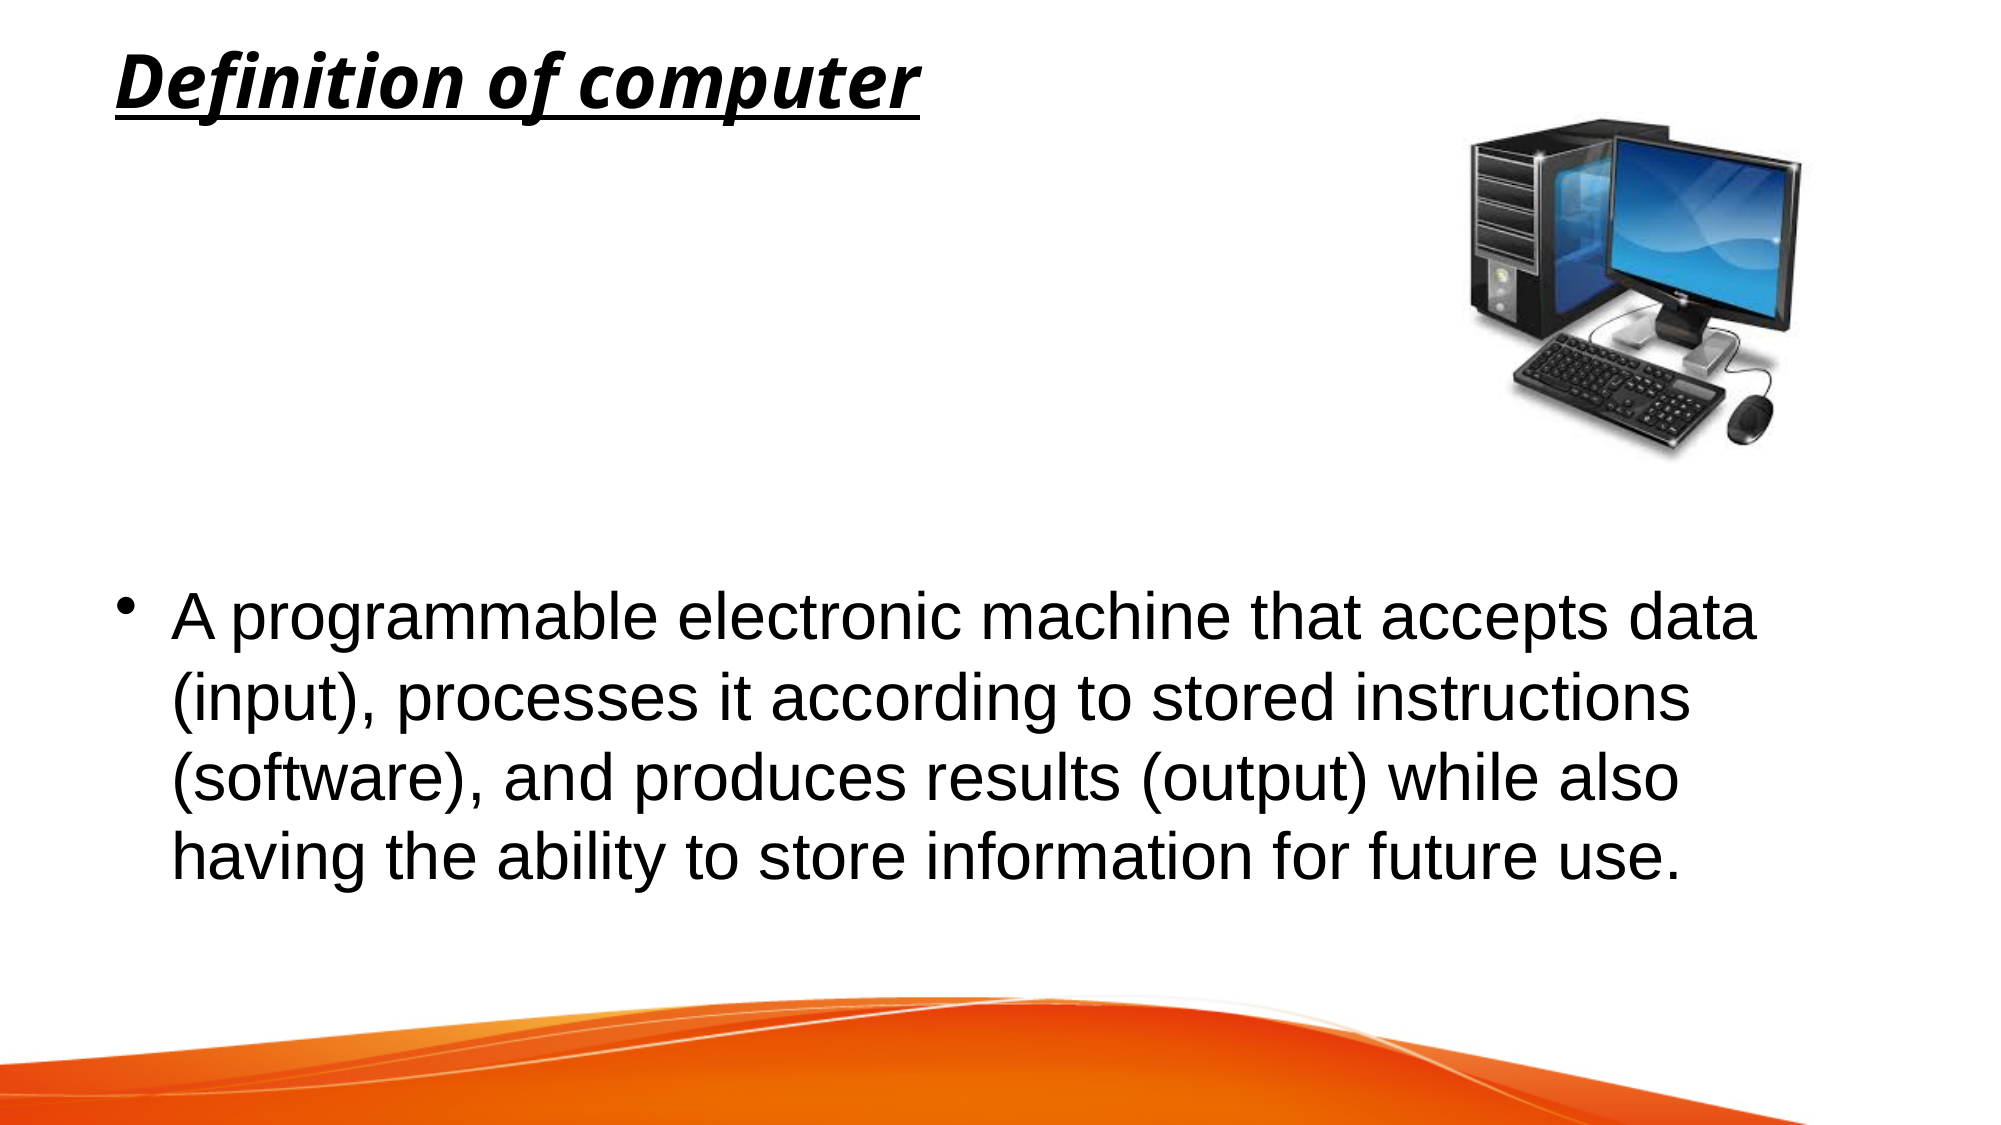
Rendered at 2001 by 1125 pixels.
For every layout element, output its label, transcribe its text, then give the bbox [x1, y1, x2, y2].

title Definition of computer [99, 31, 1900, 127]
list A programmable electronic machine that accepts data (input), processes it according to stored instructions (software), and produces results (output) while also having the ability to store information for future use. [99, 192, 1900, 1006]
picture [0, 0, 2000, 1125]
